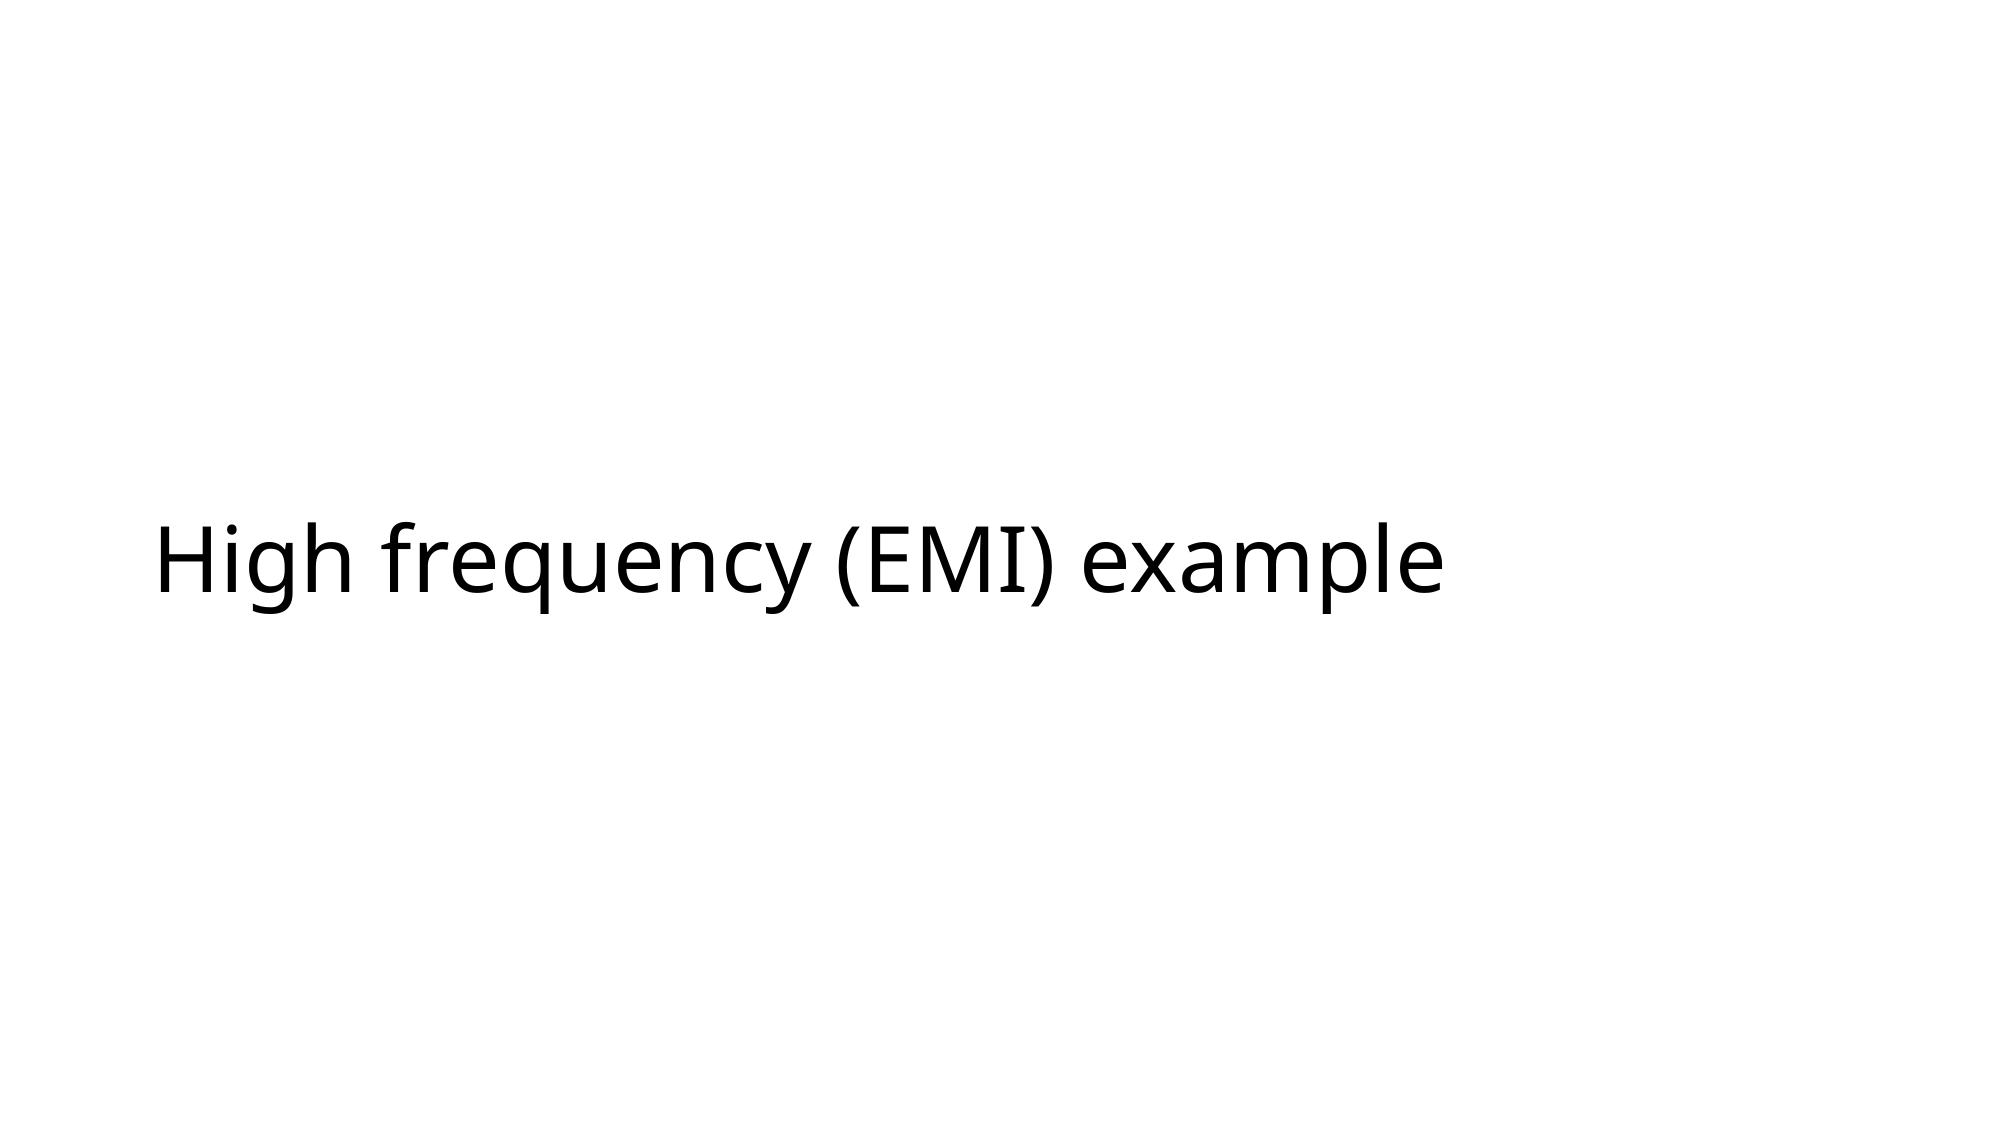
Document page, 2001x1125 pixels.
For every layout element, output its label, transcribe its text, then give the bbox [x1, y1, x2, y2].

title High frequency (EMI) example [137, 453, 1863, 672]
